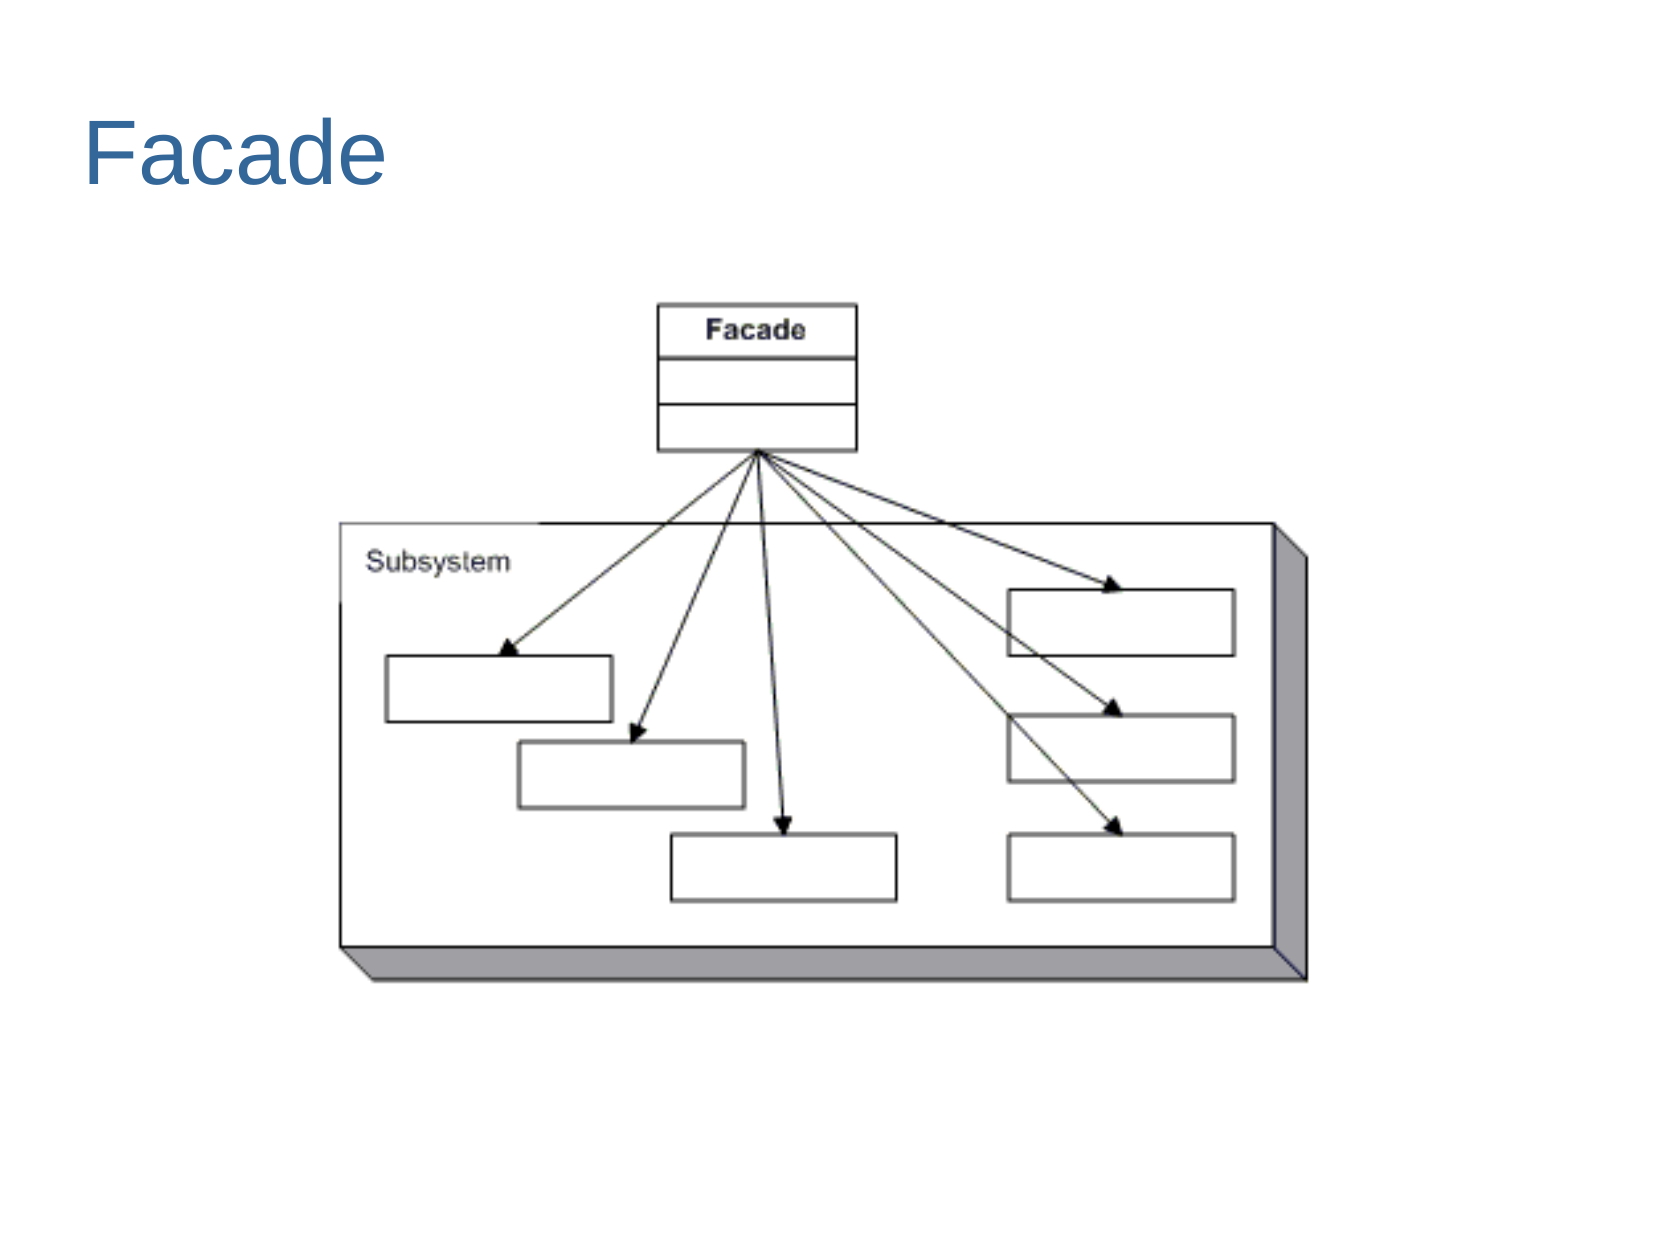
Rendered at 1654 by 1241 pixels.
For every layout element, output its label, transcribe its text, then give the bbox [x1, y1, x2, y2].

title Facade [82, 49, 1571, 257]
picture [324, 290, 1330, 1010]
